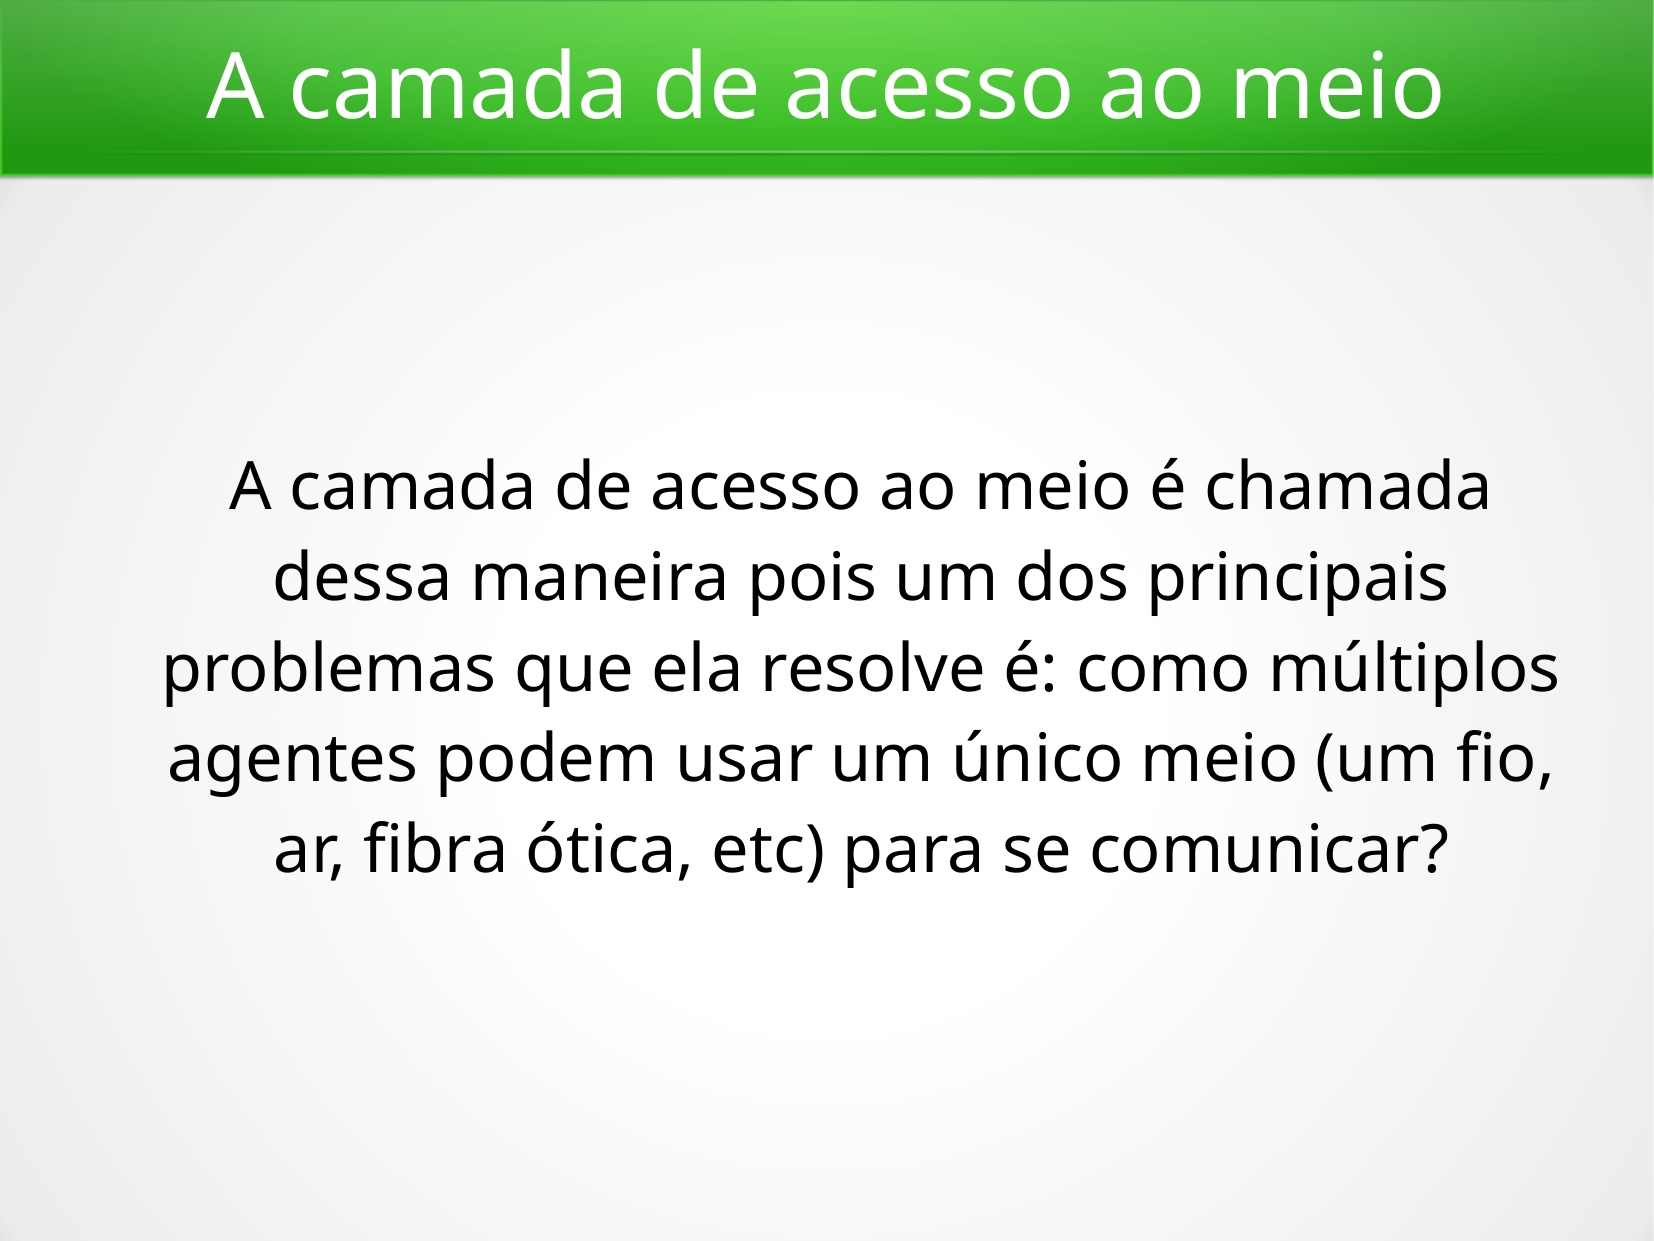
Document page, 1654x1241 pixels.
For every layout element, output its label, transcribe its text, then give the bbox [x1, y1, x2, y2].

title A camada de acesso ao meio [82, 11, 1571, 154]
picture [0, 0, 1654, 1241]
list A camada de acesso ao meio é chamada dessa maneira pois um dos principais problemas que ela resolve é: como múltiplos agentes podem usar um único meio (um fio, ar, fibra ótica, etc) para se comunicar? [82, 438, 1571, 1158]
